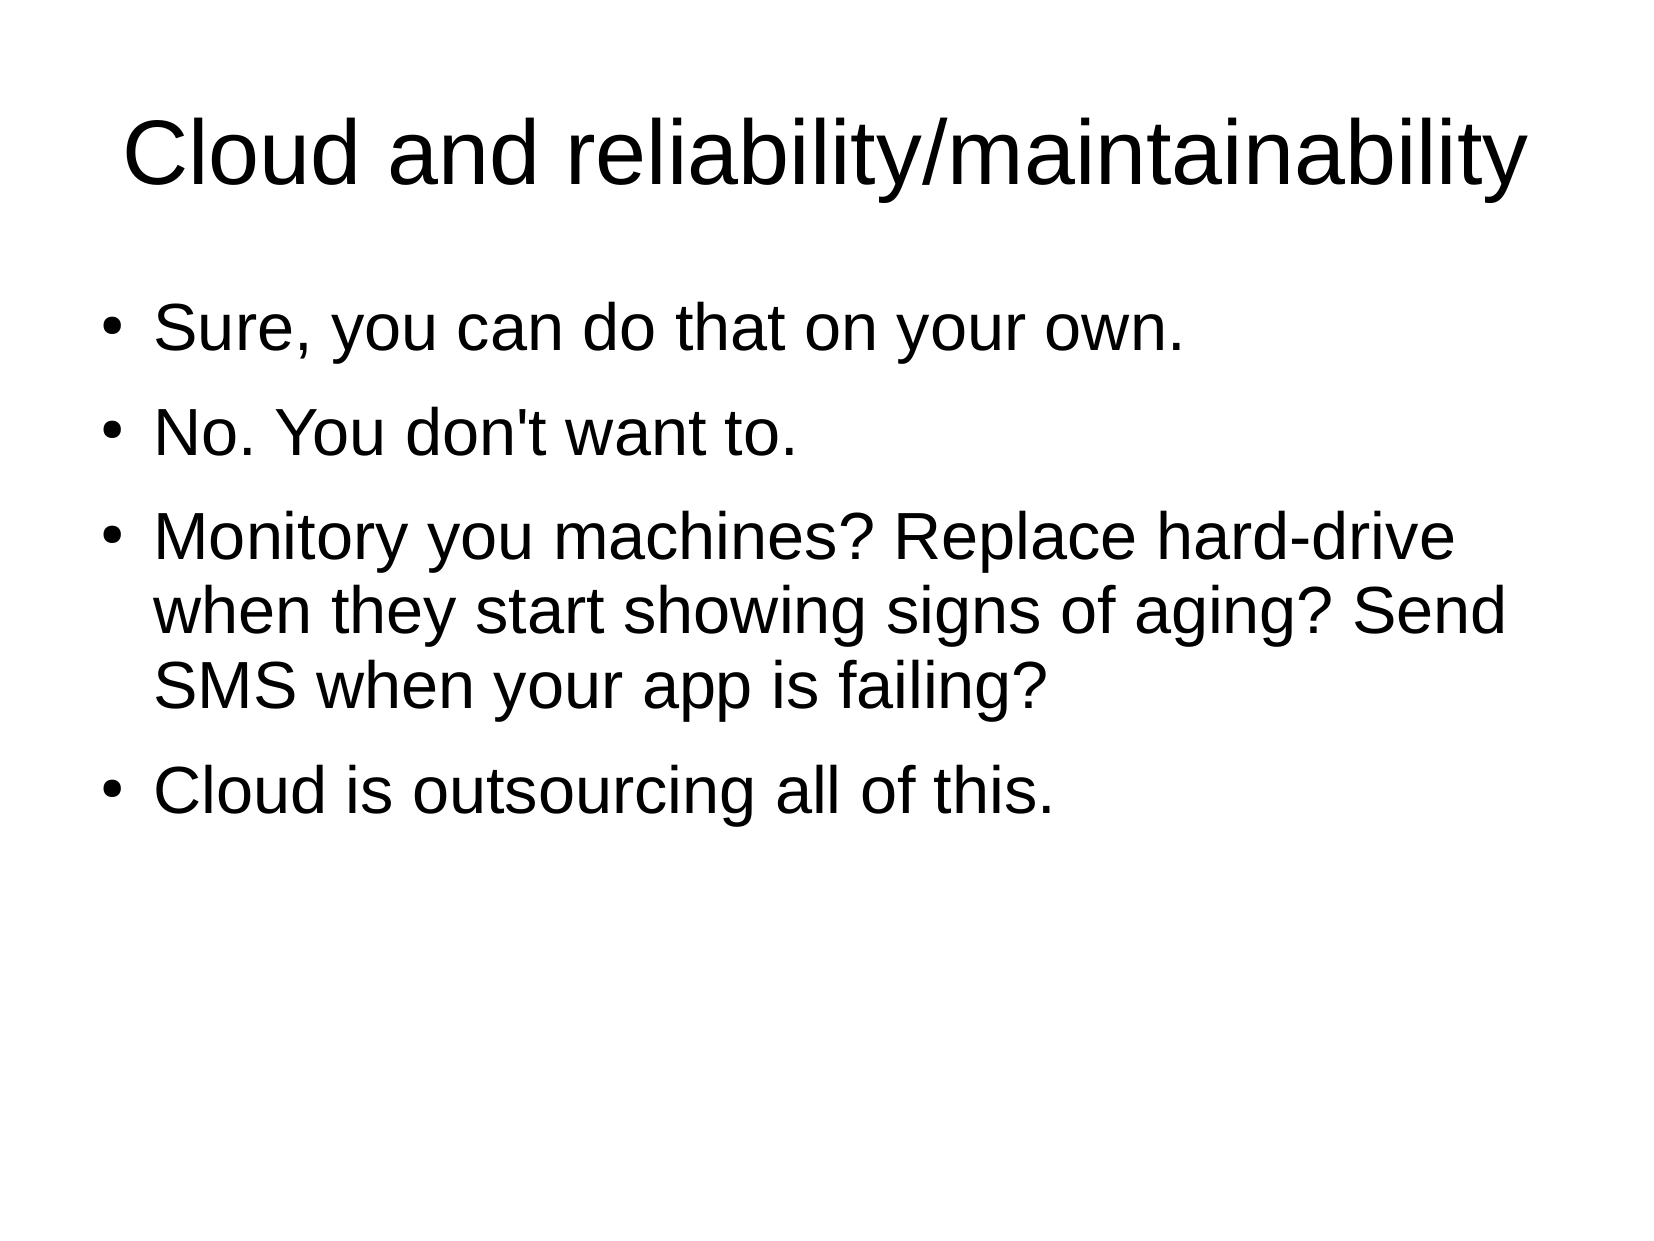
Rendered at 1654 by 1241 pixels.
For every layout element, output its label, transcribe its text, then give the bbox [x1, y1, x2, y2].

list Sure, you can do that on your own. No. You don't want to. Monitory you machines? Replace hard-drive when they start showing signs of aging? Send SMS when your app is failing? Cloud is outsourcing all of this. [82, 290, 1538, 1010]
title Cloud and reliability/maintainability [82, 49, 1571, 257]
